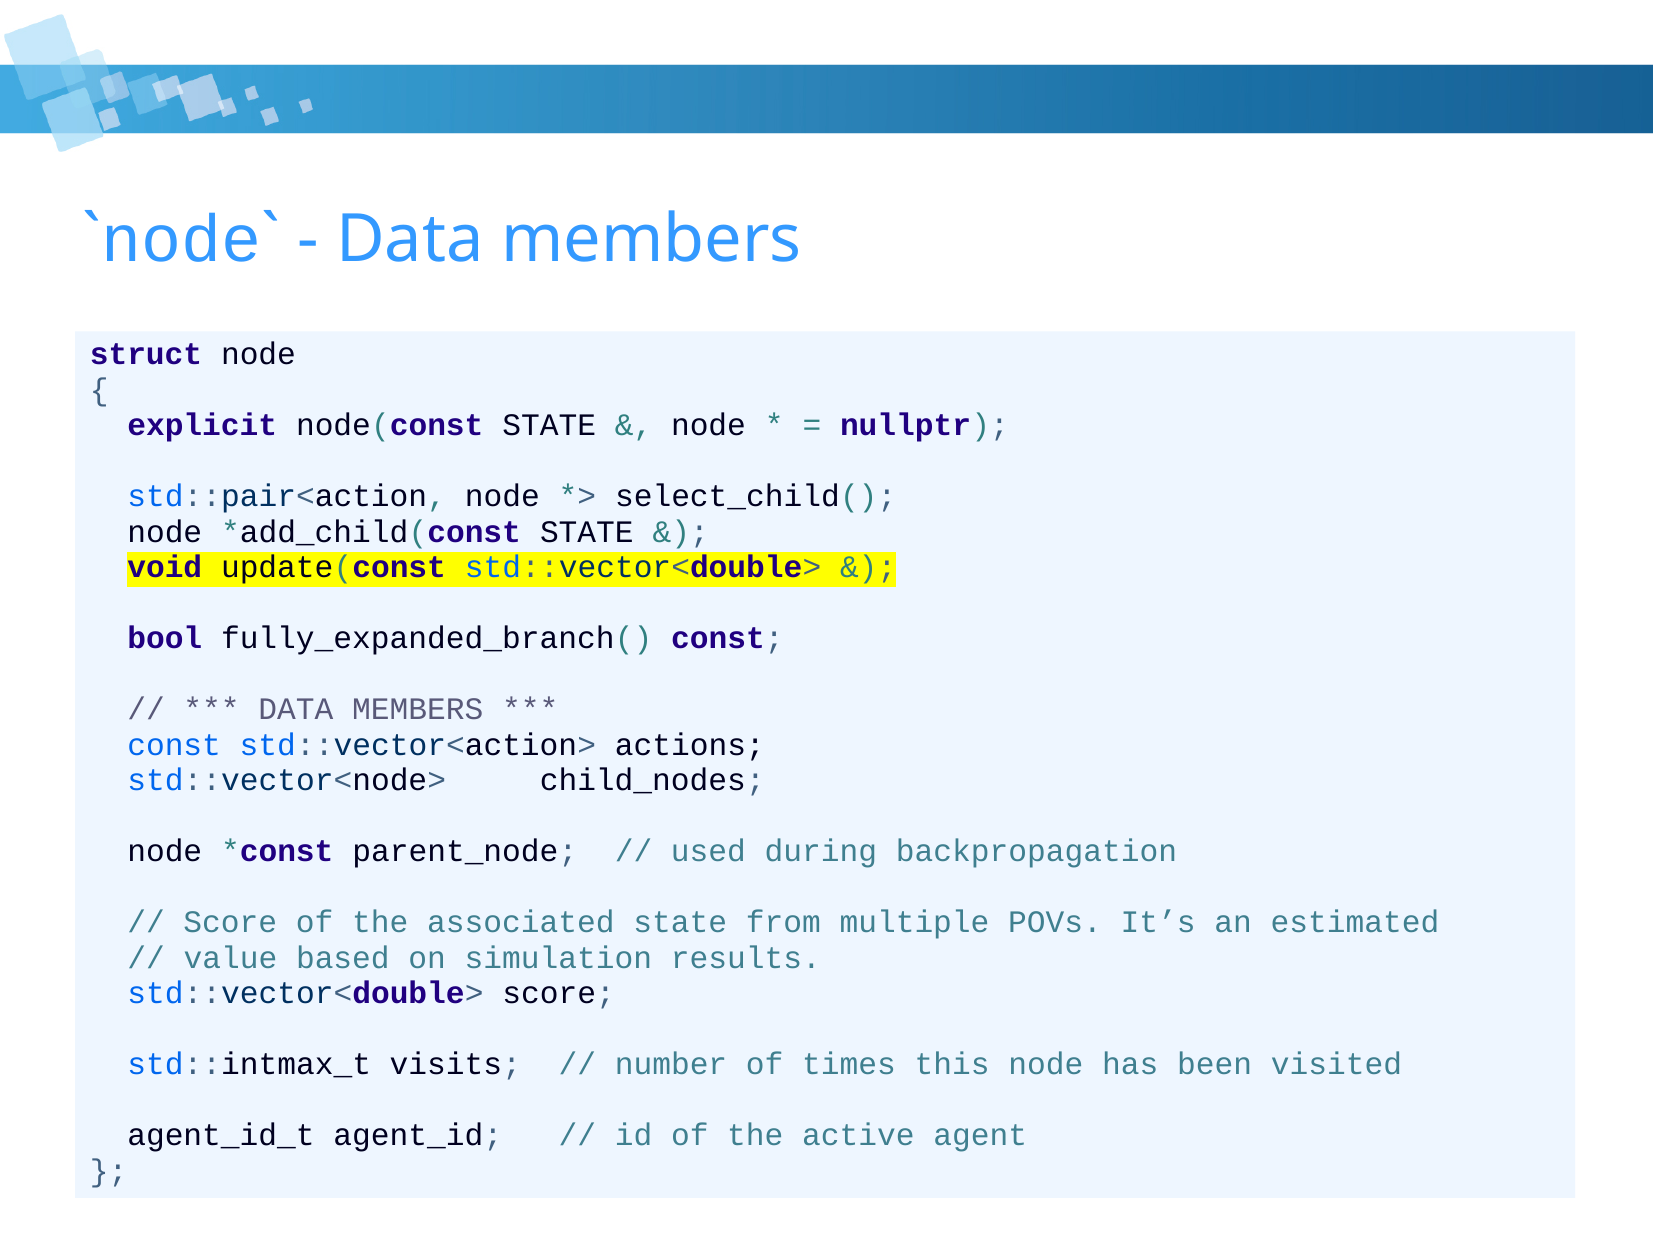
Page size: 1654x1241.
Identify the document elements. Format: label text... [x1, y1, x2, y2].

text_box struct node { explicit node(const STATE &, node * = nullptr); std::pair<action, node *> select_child(); node *add_child(const STATE &); void update(const std::vector<double> &); bool fully_expanded_branch() const; // *** DATA MEMBERS *** const std::vector<action> actions; std::vector<node> child_nodes; node *const parent_node; // used during backpropagation // Score of the associated state from multiple POVs. It’s an estimated // value based on simulation results. std::vector<double> score; std::intmax_t visits; // number of times this node has been visited agent_id_t agent_id; // id of the active agent }; [75, 331, 1576, 1198]
picture [0, 0, 1653, 1238]
title `node` - Data members [82, 132, 1571, 331]
